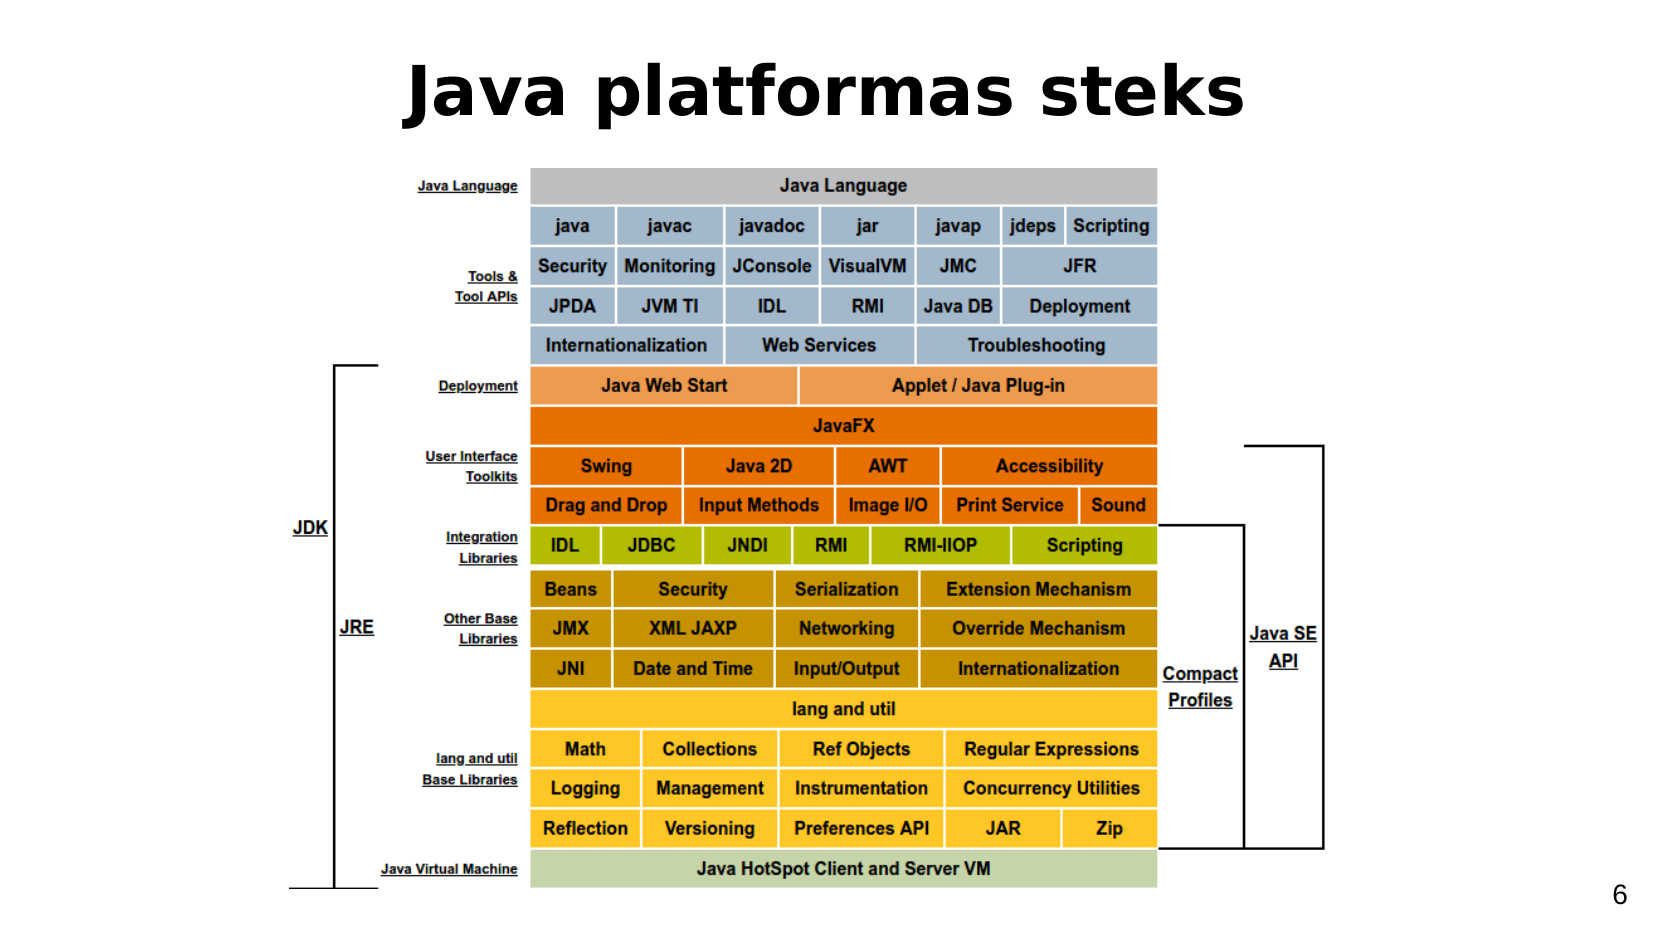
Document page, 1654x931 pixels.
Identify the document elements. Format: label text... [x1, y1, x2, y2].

title Java platformas steks [82, 37, 1571, 147]
picture [289, 168, 1331, 889]
